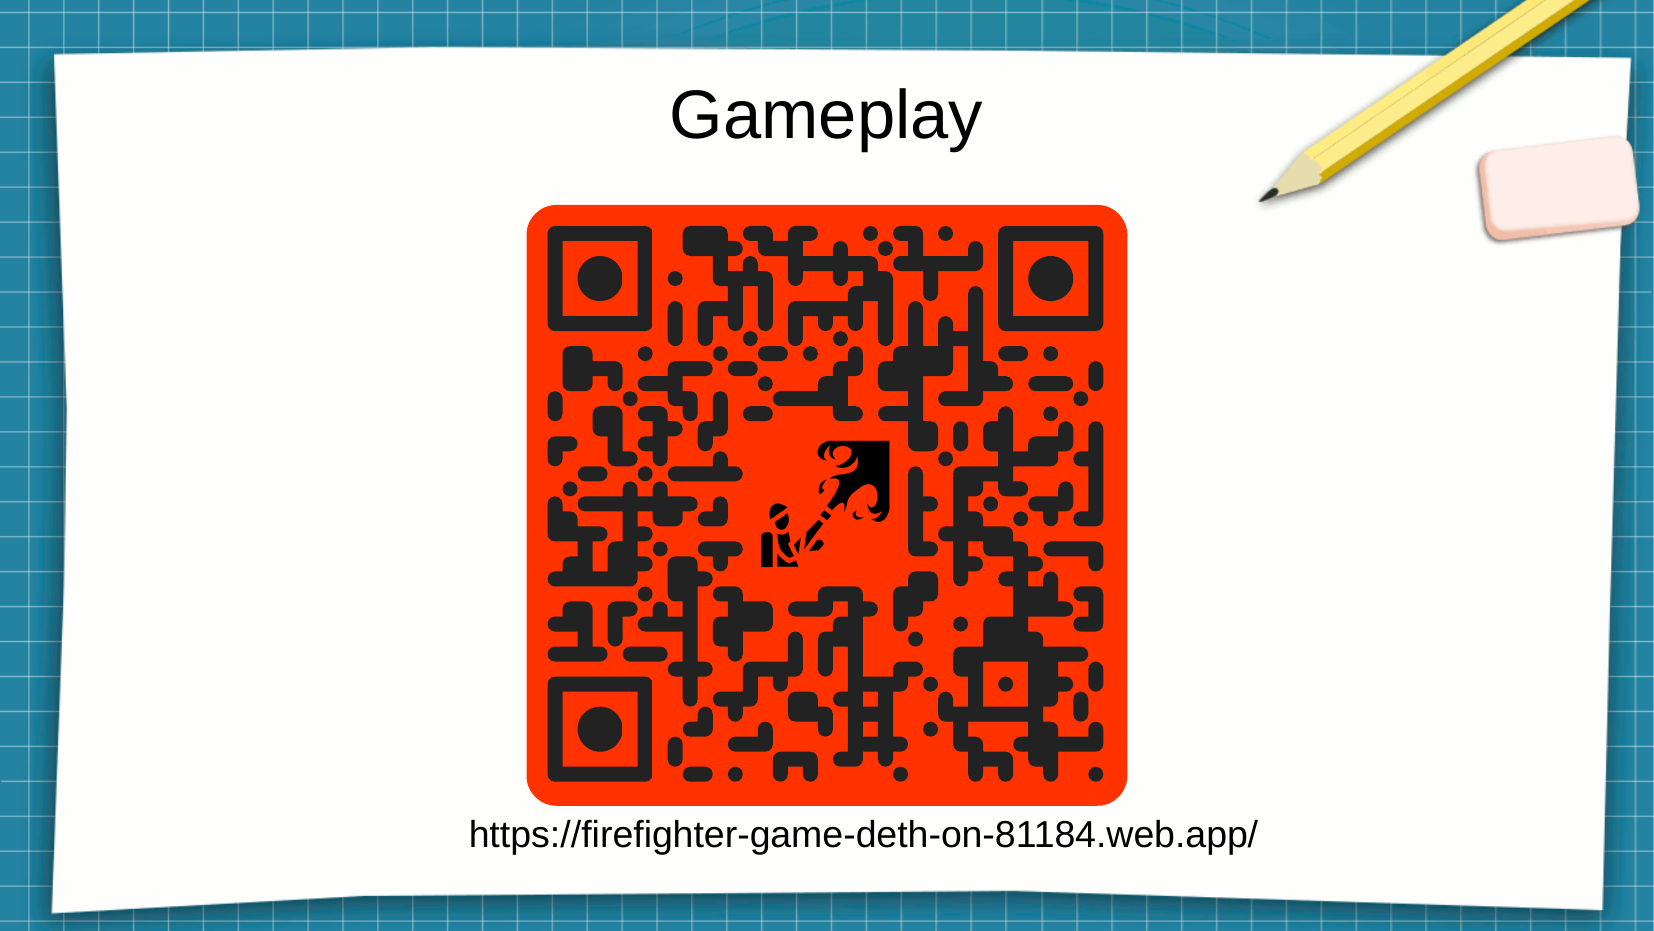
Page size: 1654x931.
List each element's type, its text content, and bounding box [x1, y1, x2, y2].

picture [0, 0, 1654, 931]
title Gameplay [82, 37, 1571, 193]
text_box https://firefighter-game-deth-on-81184.web.app/ [453, 805, 1276, 863]
